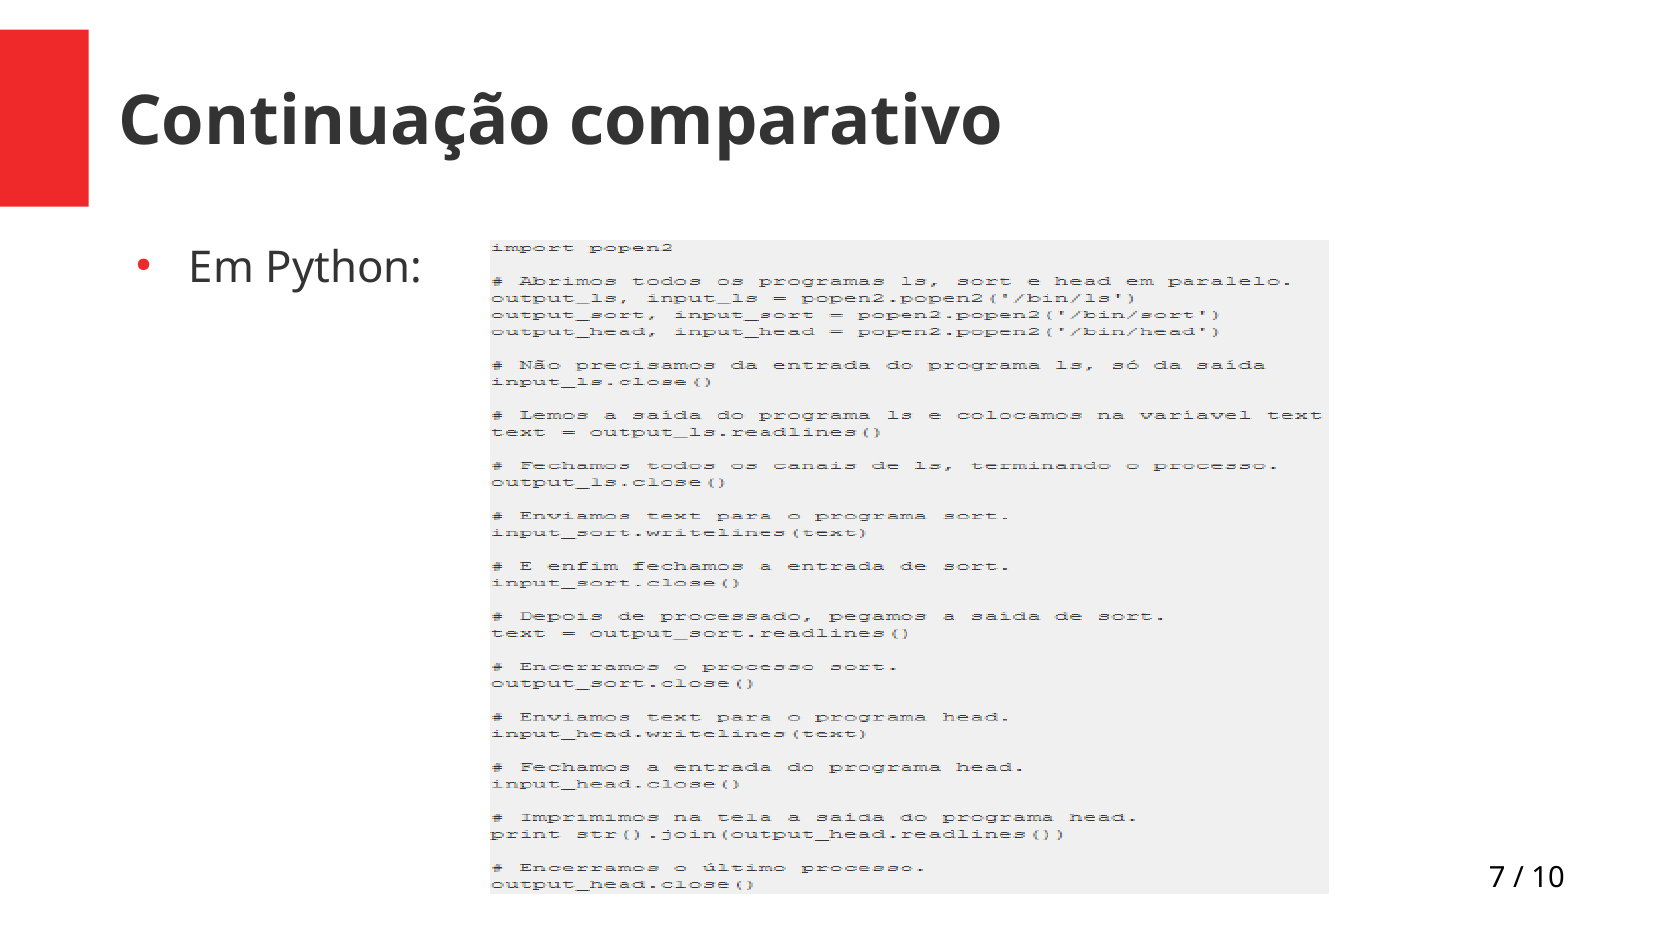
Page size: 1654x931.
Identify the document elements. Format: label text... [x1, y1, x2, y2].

picture [485, 236, 1329, 895]
list Em Python: [118, 236, 839, 798]
title Continuação comparativo [118, 29, 1595, 207]
